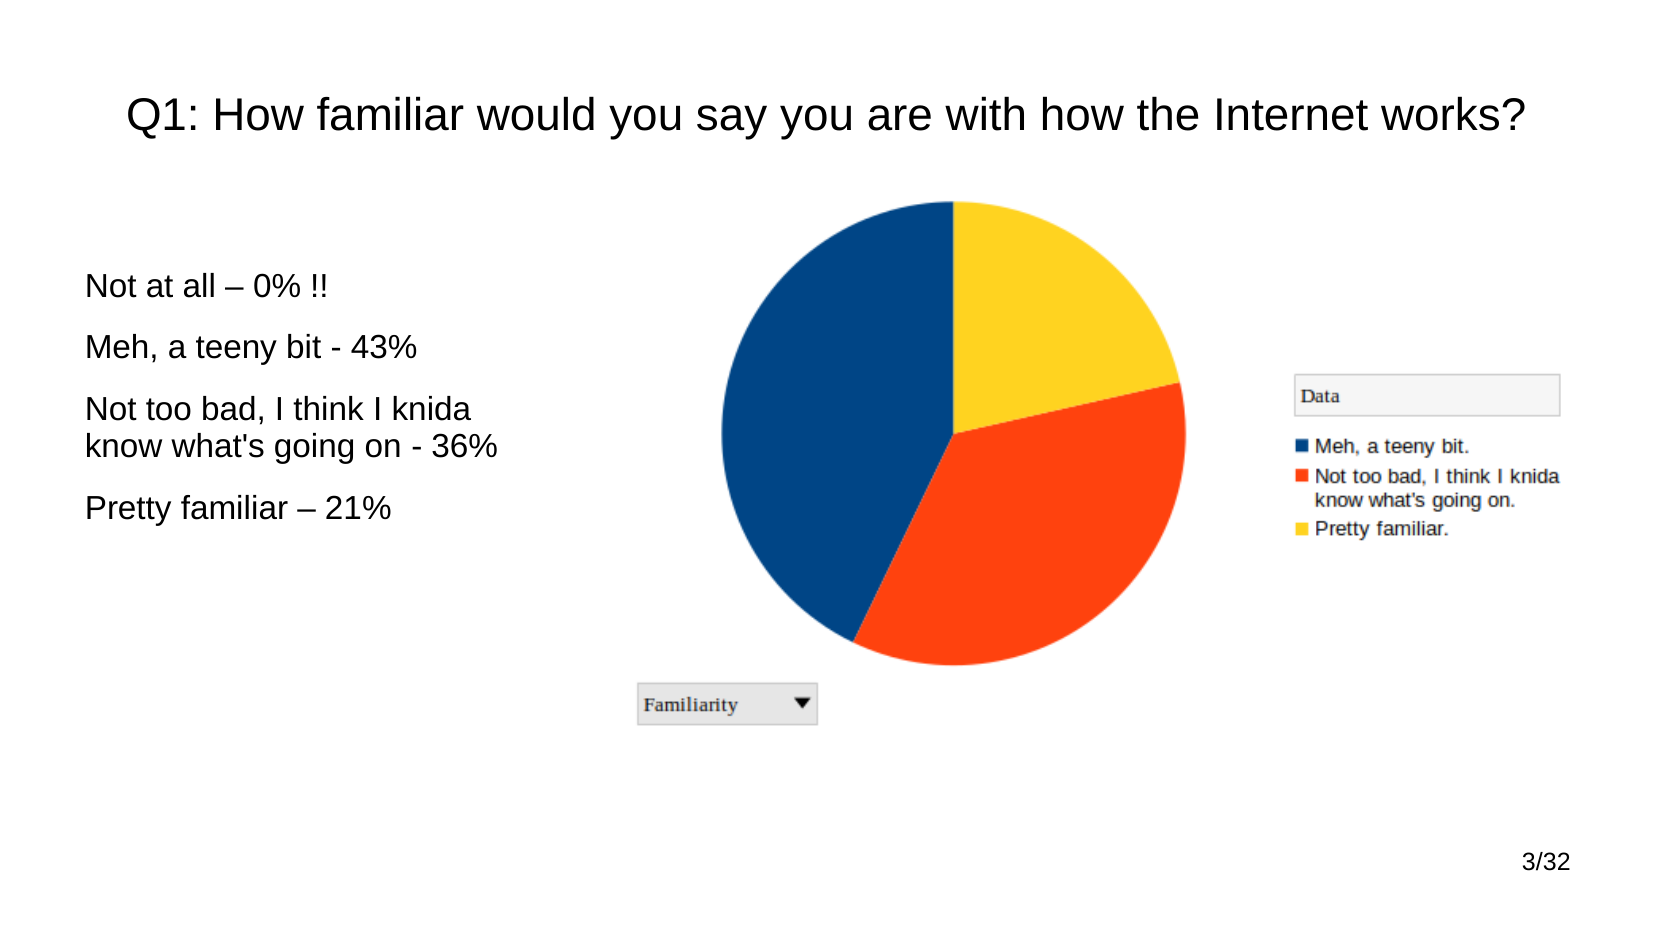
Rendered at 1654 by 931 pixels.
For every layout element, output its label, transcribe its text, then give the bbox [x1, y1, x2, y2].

text_box Not at all – 0% !! Meh, a teeny bit - 43% Not too bad, I think I knida know what's going on - 36% Pretty familiar – 21% [70, 259, 550, 903]
title Q1: How familiar would you say you are with how the Internet works? [82, 37, 1571, 193]
picture [620, 192, 1580, 732]
